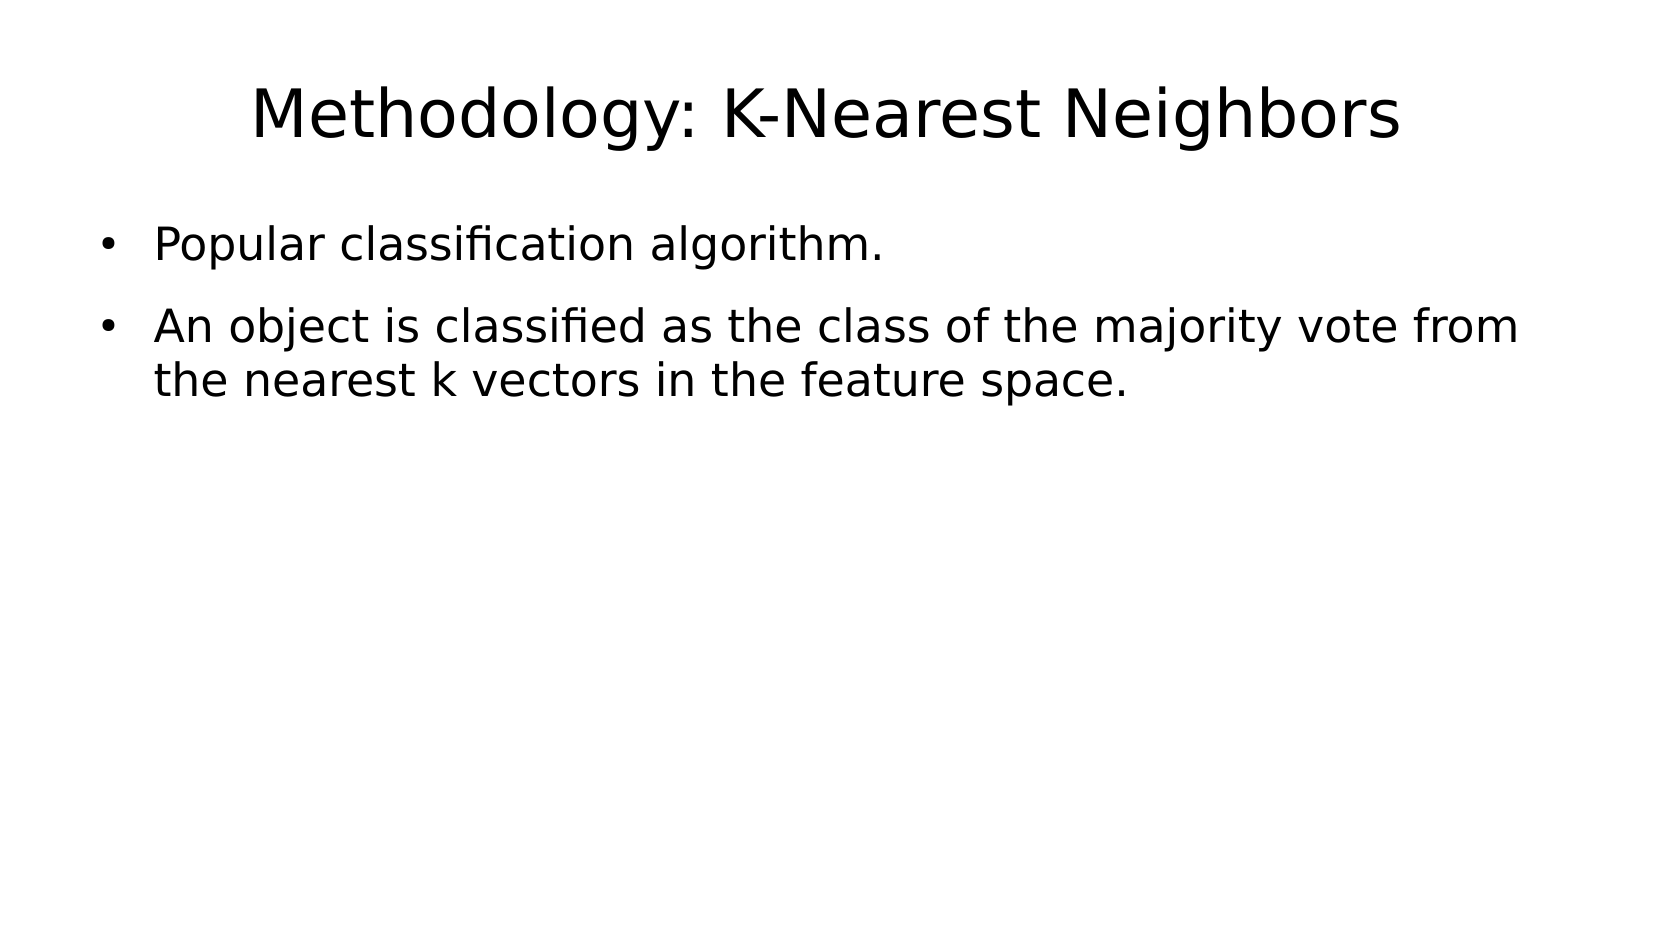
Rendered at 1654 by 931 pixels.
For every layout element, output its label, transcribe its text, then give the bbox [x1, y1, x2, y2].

title Methodology: K-Nearest Neighbors [82, 37, 1571, 193]
list Popular classification algorithm. An object is classified as the class of the majority vote from the nearest k vectors in the feature space. [82, 217, 1571, 758]
